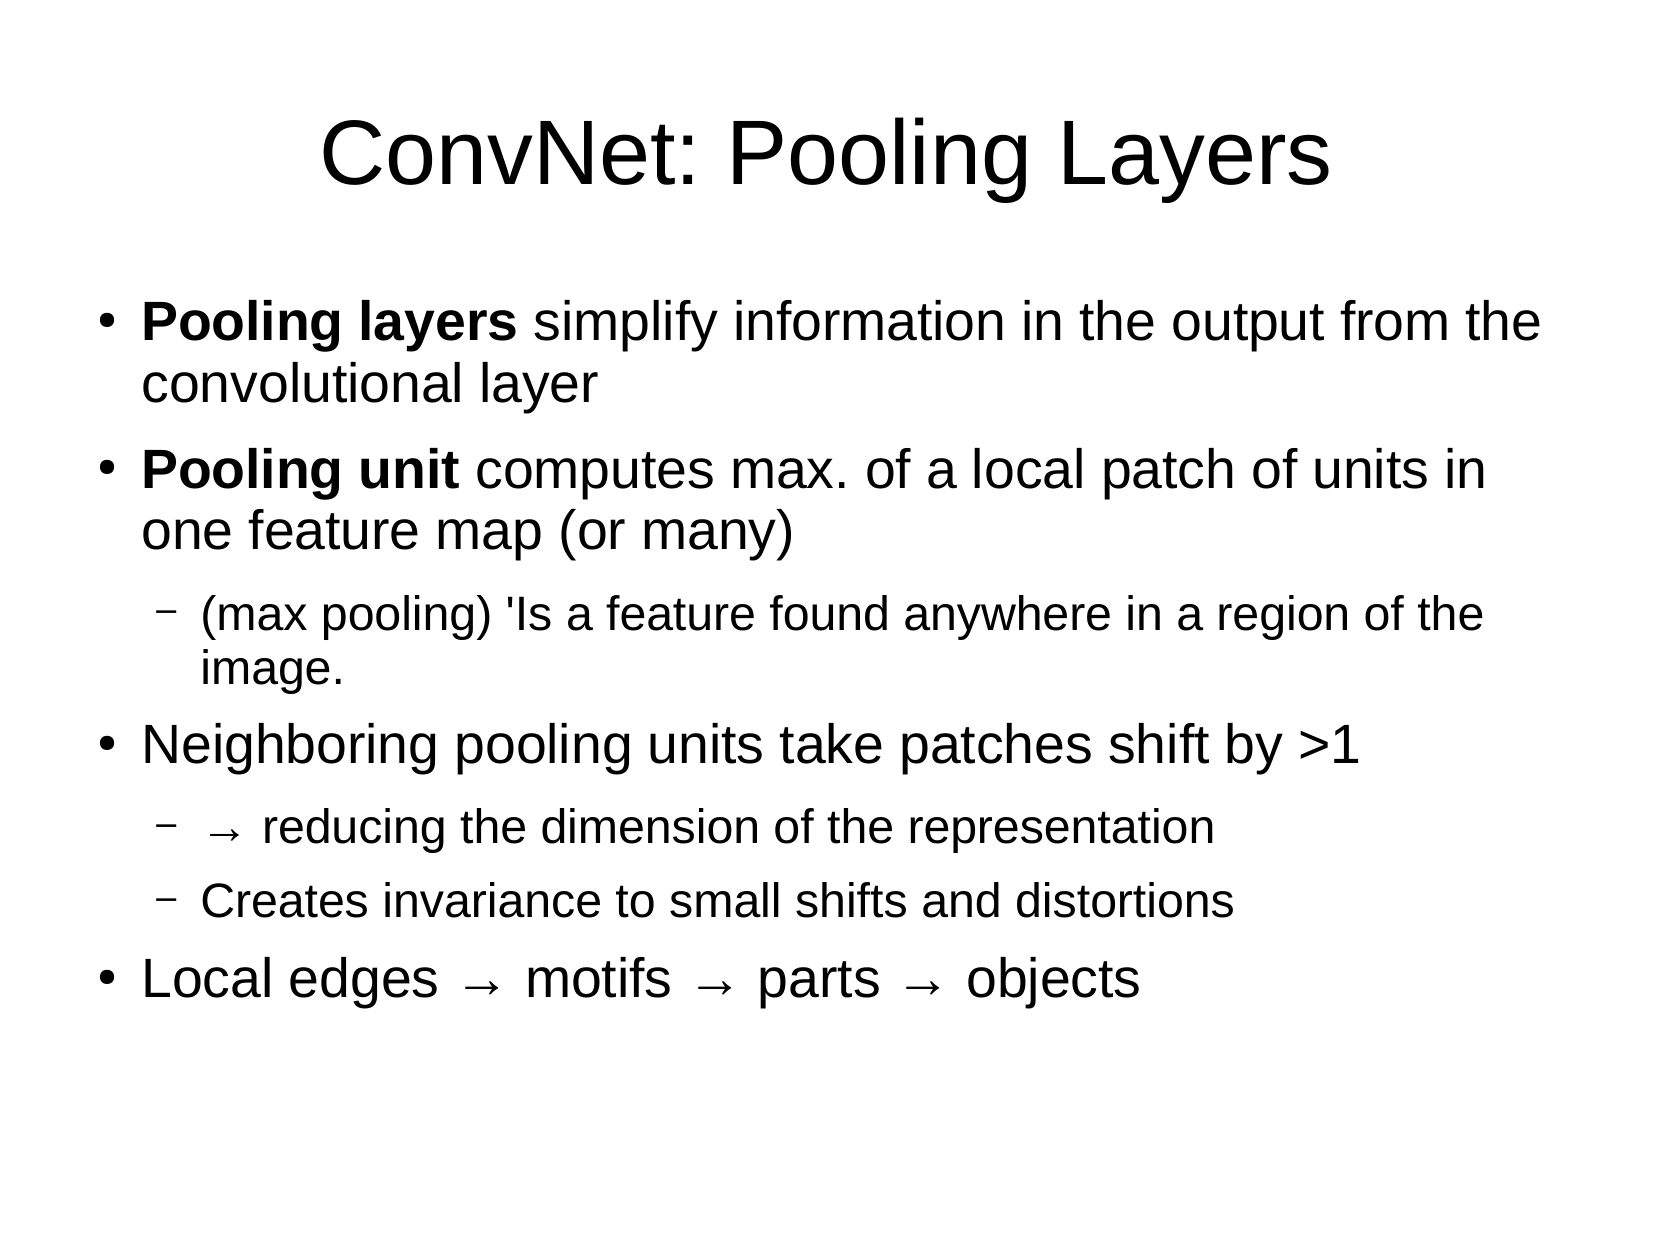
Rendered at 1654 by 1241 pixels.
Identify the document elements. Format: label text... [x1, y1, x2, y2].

list Pooling layers simplify information in the output from the convolutional layer Pooling unit computes max. of a local patch of units in one feature map (or many) (max pooling) 'Is a feature found anywhere in a region of the image. Neighboring pooling units take patches shift by >1 → reducing the dimension of the representation Creates invariance to small shifts and distortions Local edges → motifs → parts → objects [82, 290, 1571, 1010]
title ConvNet: Pooling Layers [82, 49, 1571, 257]
